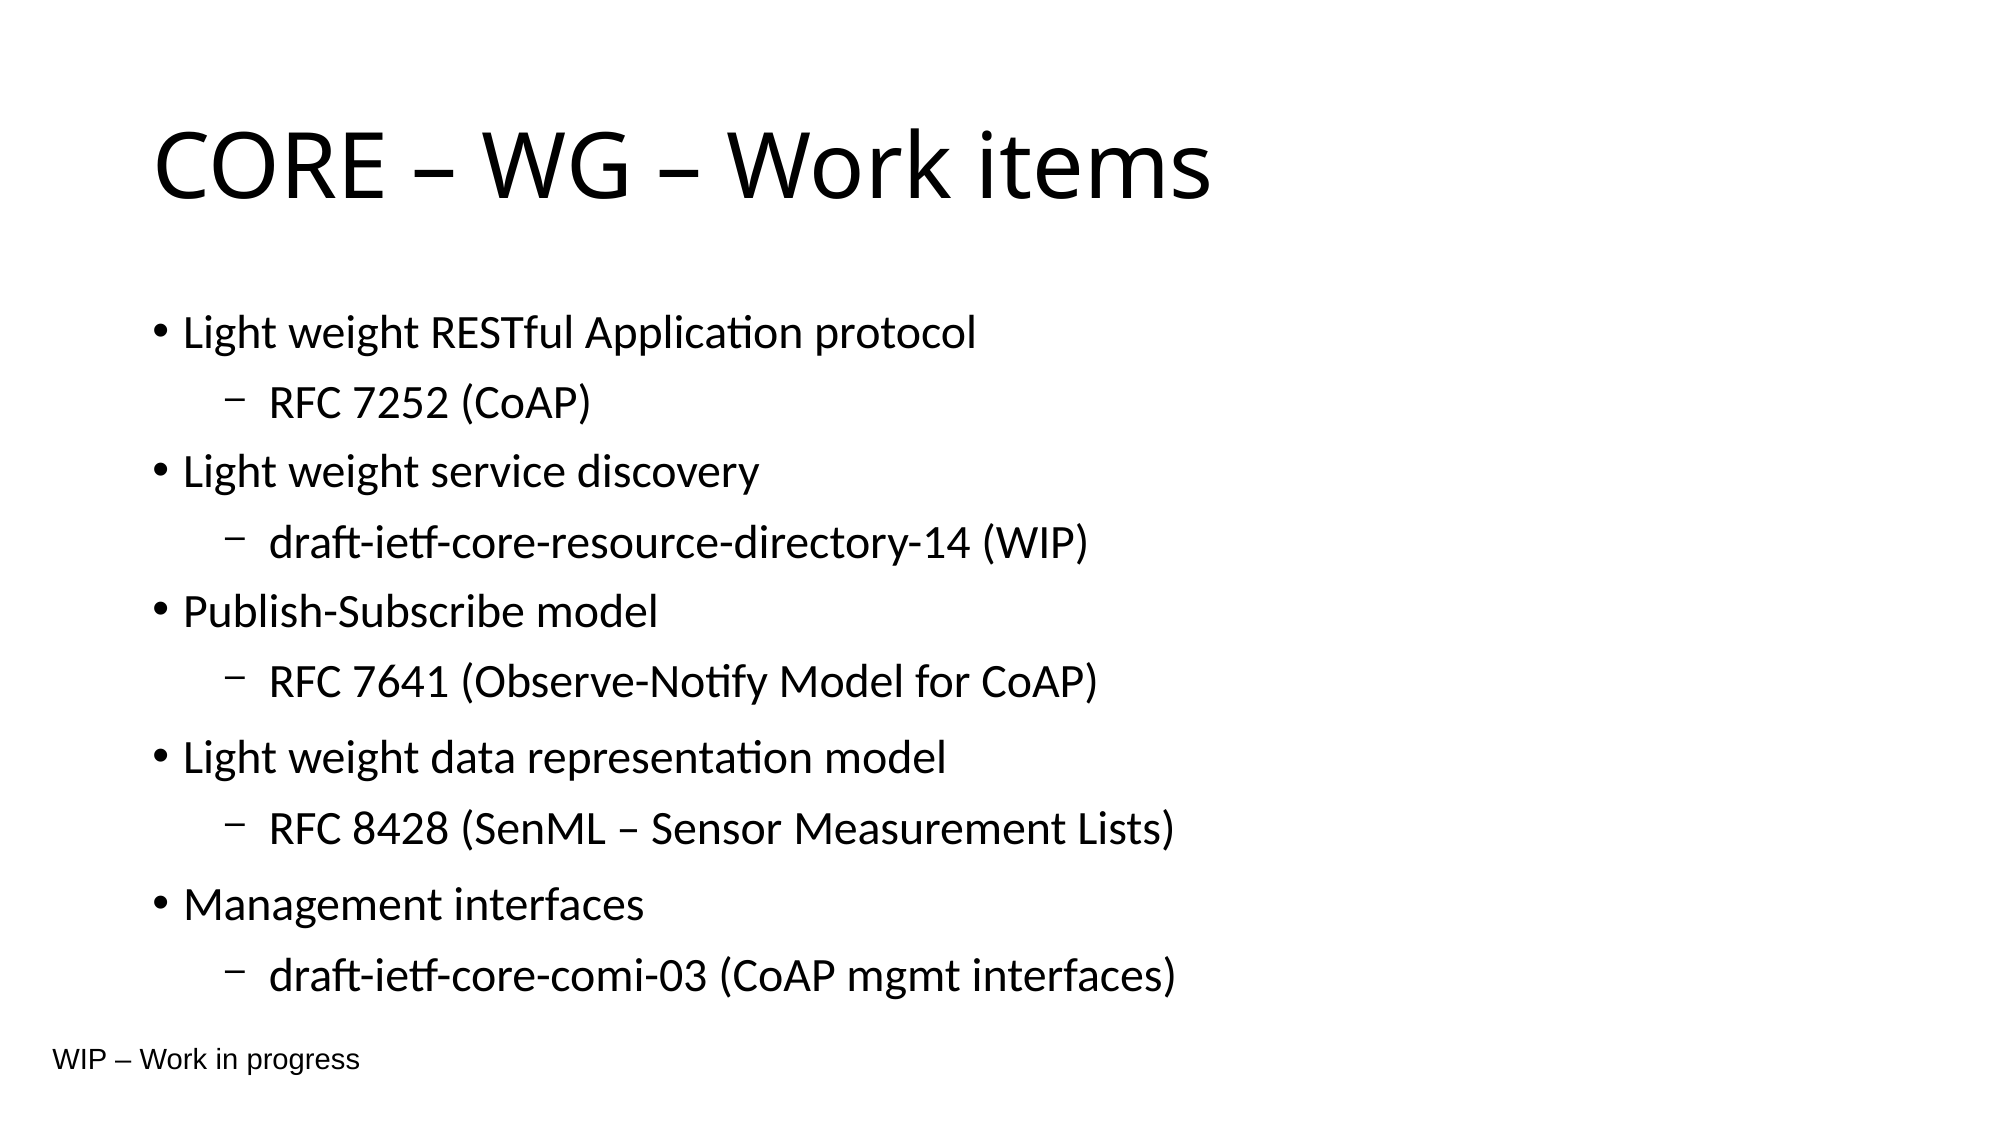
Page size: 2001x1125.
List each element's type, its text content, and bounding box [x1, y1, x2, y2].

list Light weight RESTful Application protocol RFC 7252 (CoAP) Light weight service discovery draft-ietf-core-resource-directory-14 (WIP) Publish-Subscribe model RFC 7641 (Observe-Notify Model for CoAP) Light weight data representation model RFC 8428 (SenML – Sensor Measurement Lists) Management interfaces draft-ietf-core-comi-03 (CoAP mgmt interfaces) [137, 299, 1855, 1014]
text_box WIP – Work in progress [37, 1035, 377, 1087]
title CORE – WG – Work items [137, 59, 1863, 278]
